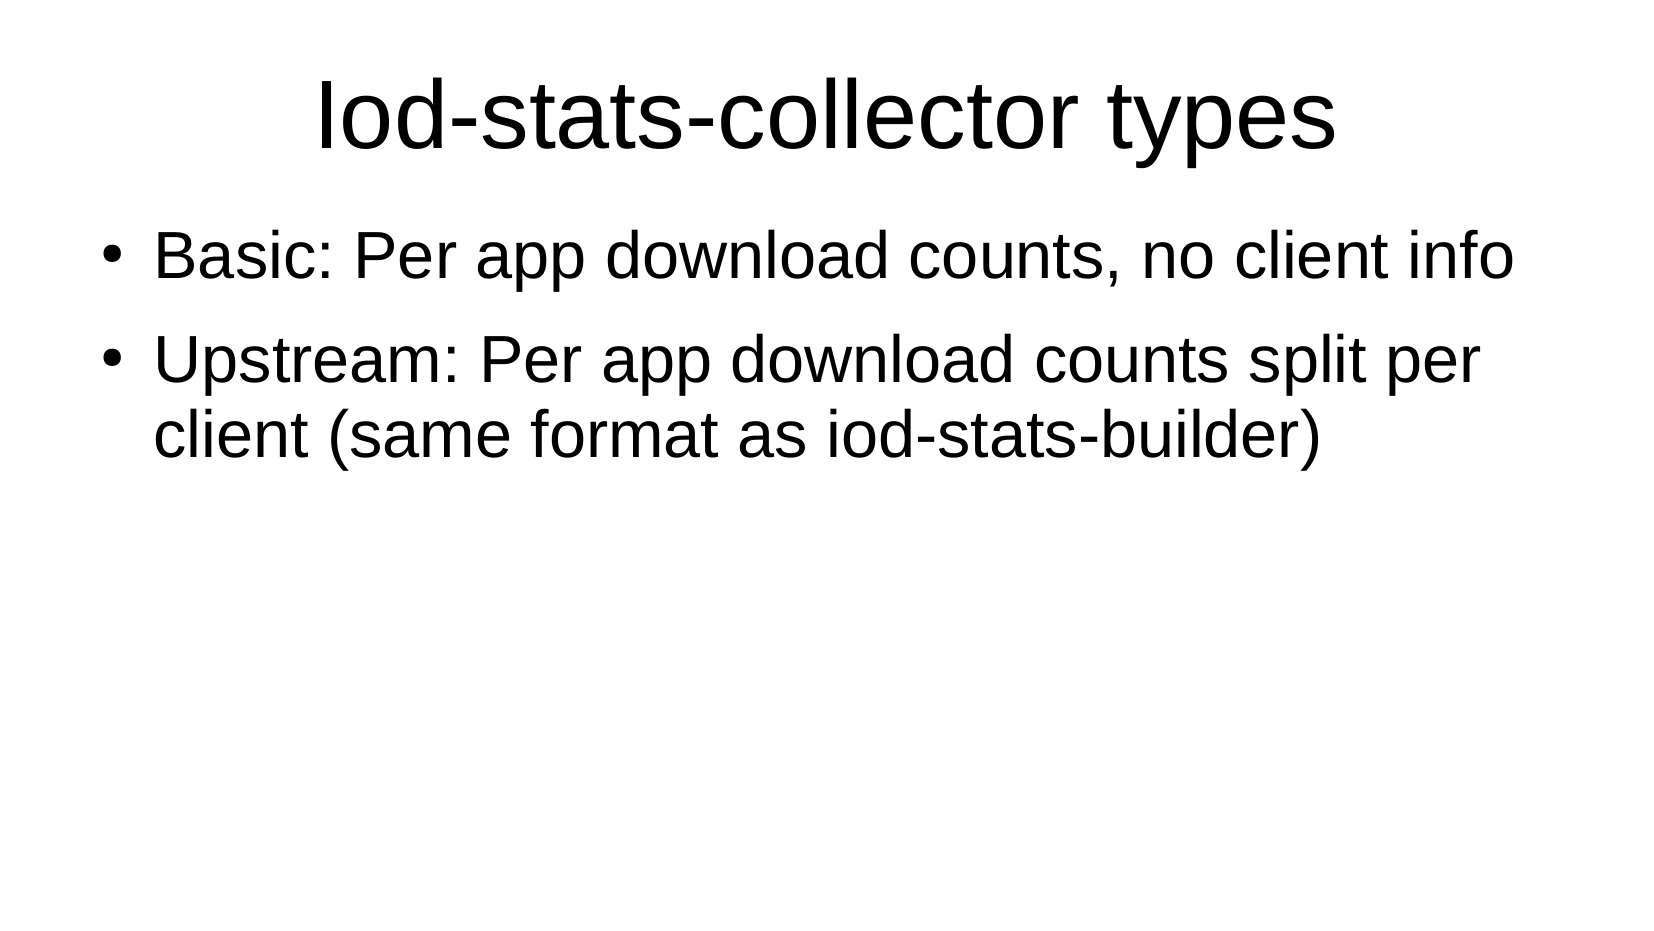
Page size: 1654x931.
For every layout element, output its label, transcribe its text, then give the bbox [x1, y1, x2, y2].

list Basic: Per app download counts, no client info Upstream: Per app download counts split per client (same format as iod-stats-builder) [82, 217, 1571, 758]
title Iod-stats-collector types [82, 37, 1571, 193]
